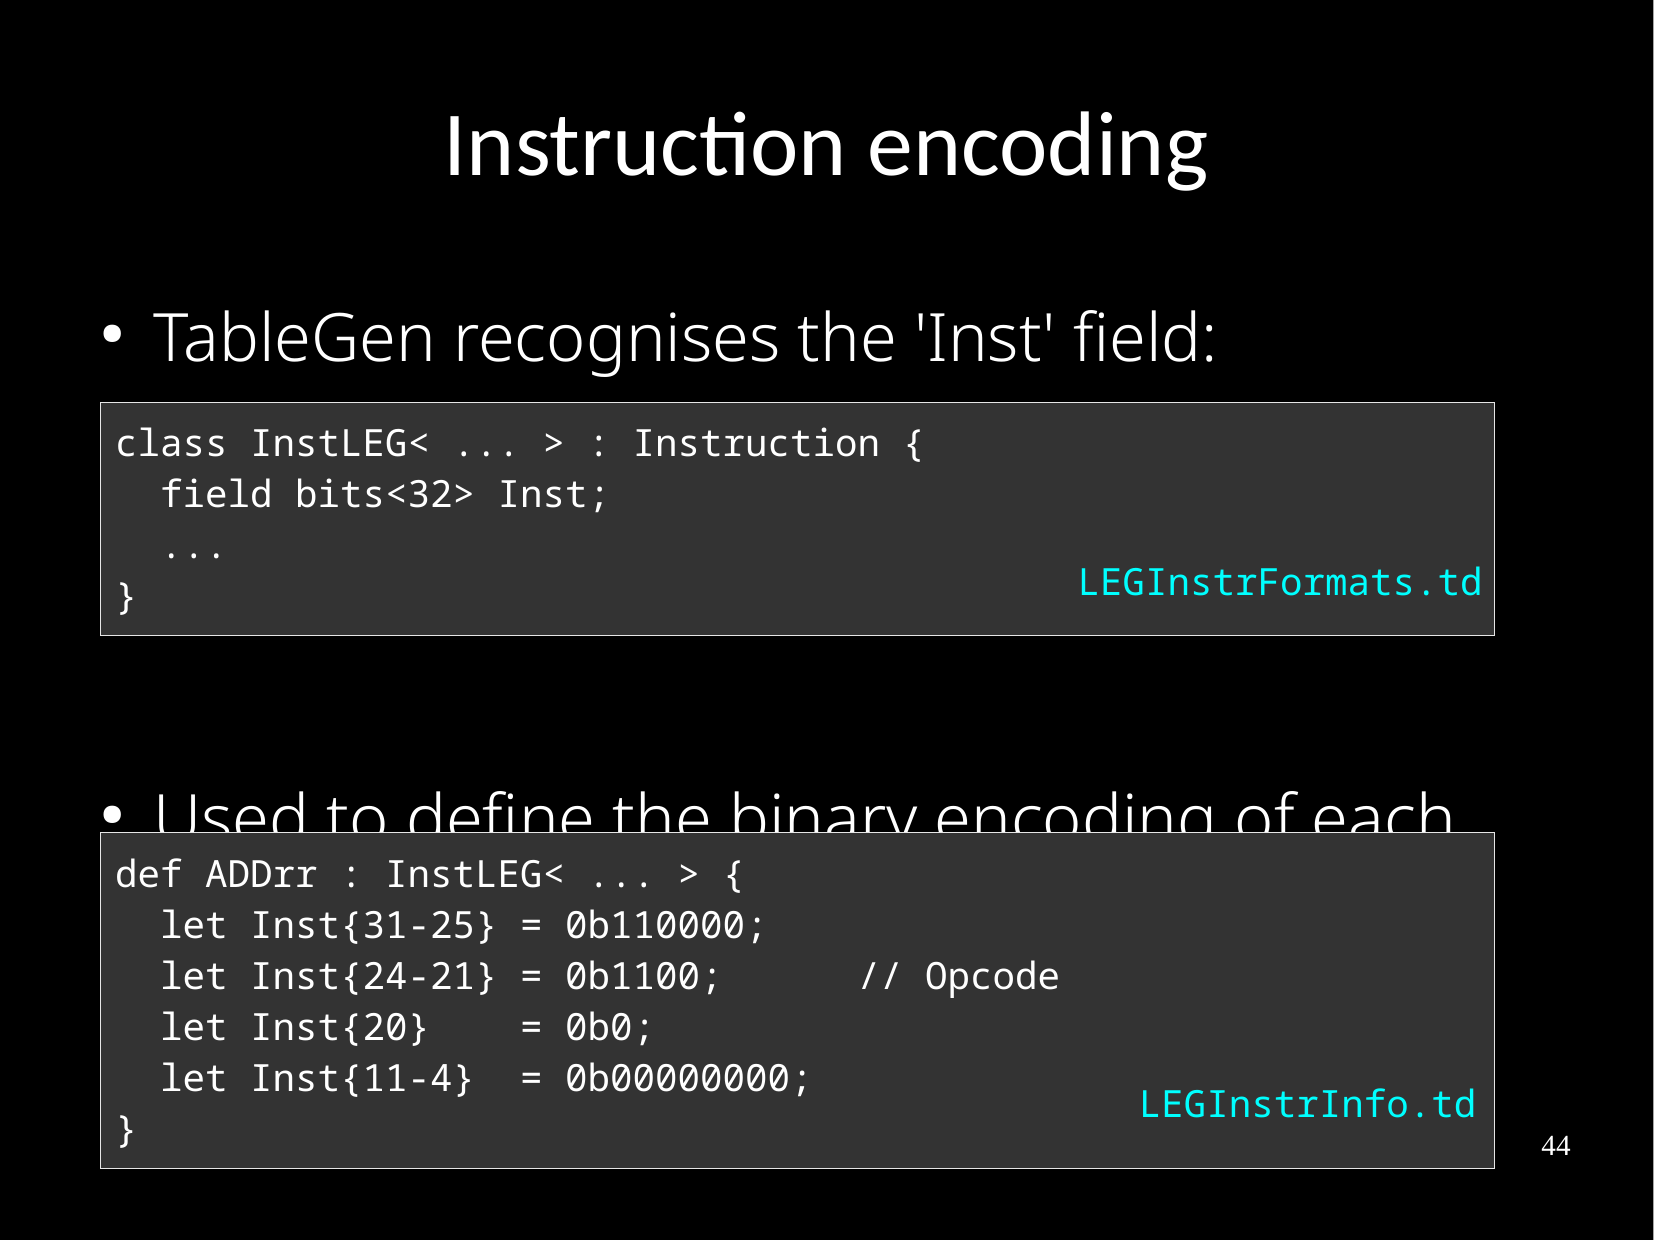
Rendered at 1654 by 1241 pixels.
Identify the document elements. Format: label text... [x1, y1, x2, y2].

list TableGen recognises the 'Inst' field: Used to define the binary encoding of each instruction in TableGen: [82, 290, 1571, 1010]
text_box LEGInstrInfo.td [921, 1077, 1489, 1152]
text_box LEGInstrFormats.td [927, 555, 1495, 600]
title Instruction encoding [82, 49, 1571, 257]
text_box def ADDrr : InstLEG< ... > { let Inst{31-25} = 0b110000; let Inst{24-21} = 0b1100; // Opcode let Inst{20} = 0b0; let Inst{11-4} = 0b00000000; } [100, 832, 1495, 1128]
text_box class InstLEG< ... > : Instruction { field bits<32> Inst; ... } [100, 402, 1495, 608]
